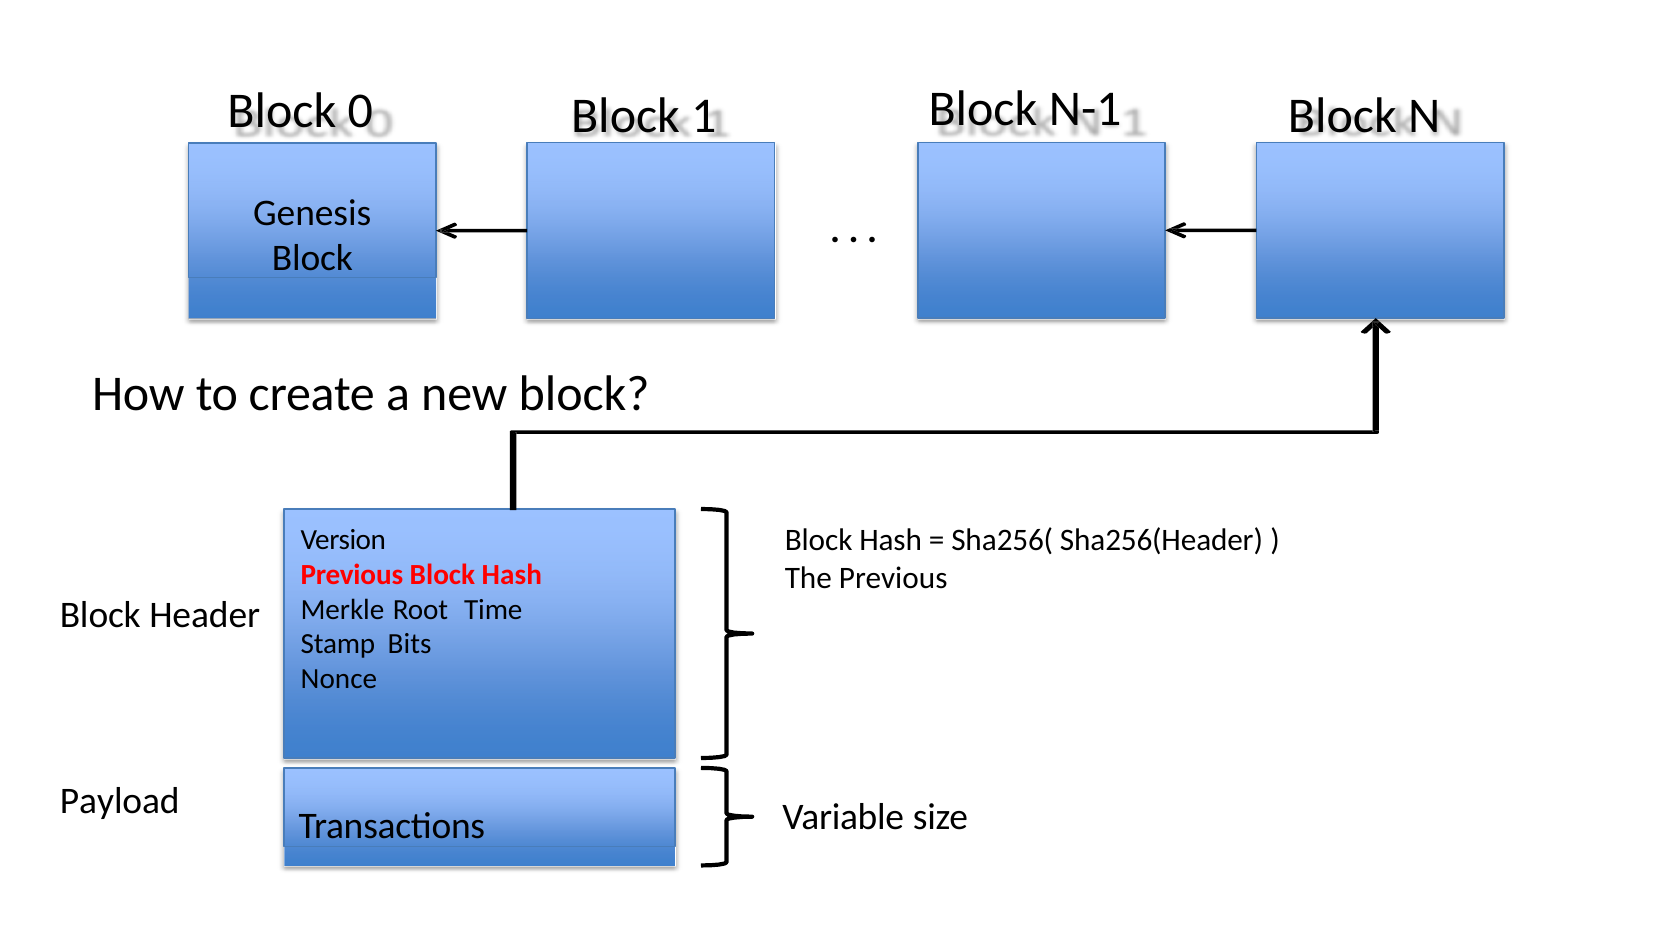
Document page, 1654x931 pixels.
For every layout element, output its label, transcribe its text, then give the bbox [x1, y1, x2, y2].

text_box [268, 78, 1517, 876]
text_box Payload [57, 775, 222, 821]
text_box [180, 79, 784, 359]
text_box Block N [1285, 82, 1504, 143]
text_box Version Previous Block Hash Merkle Root Time Stamp Bits Nonce [298, 519, 647, 695]
text_box Block N-1 [926, 75, 1179, 136]
text_box Block Header [57, 589, 285, 636]
text_box Block Hash = Sha256( Sha256(Header) ) The Previous [782, 519, 1449, 640]
text_box Variable size [780, 791, 993, 837]
text_box . . . [828, 205, 885, 251]
title Block 0 [106, 0, 451, 138]
text_box Block 1 [568, 82, 766, 143]
text_box Transactions [284, 767, 675, 847]
text_box How to create a new block? [90, 359, 828, 420]
text_box Genesis Block [188, 142, 437, 278]
